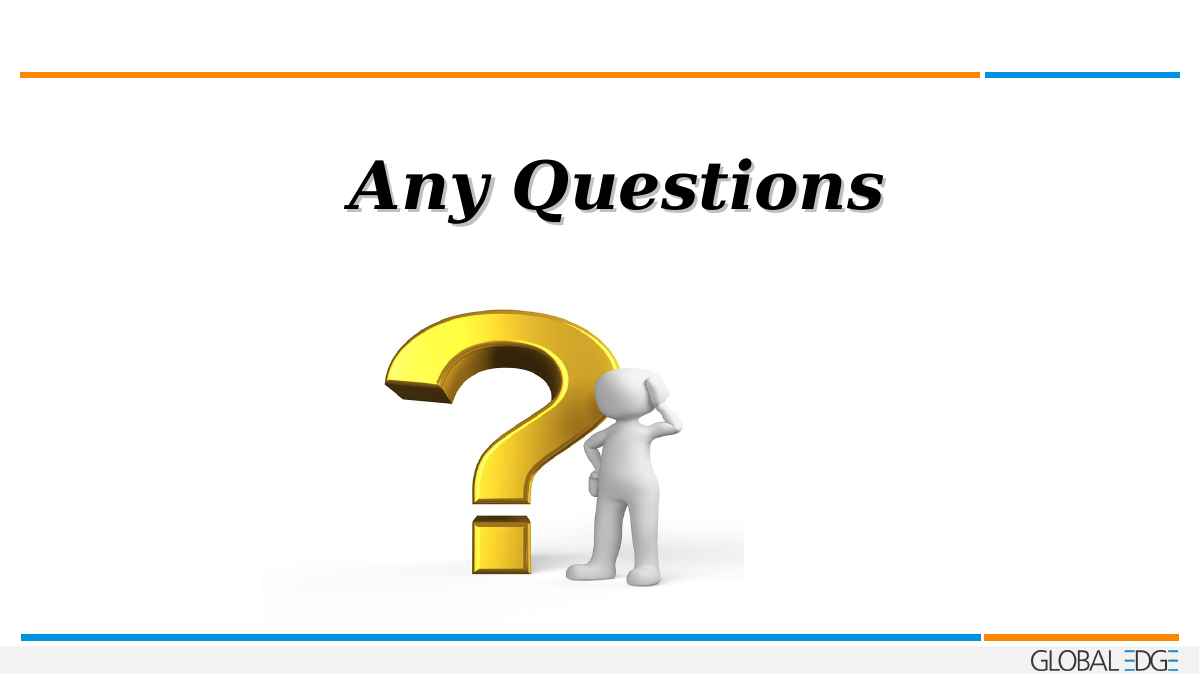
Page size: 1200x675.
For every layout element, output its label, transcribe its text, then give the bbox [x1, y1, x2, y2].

picture [262, 247, 744, 625]
title Any Questions [77, 129, 1158, 243]
picture [1031, 650, 1178, 671]
